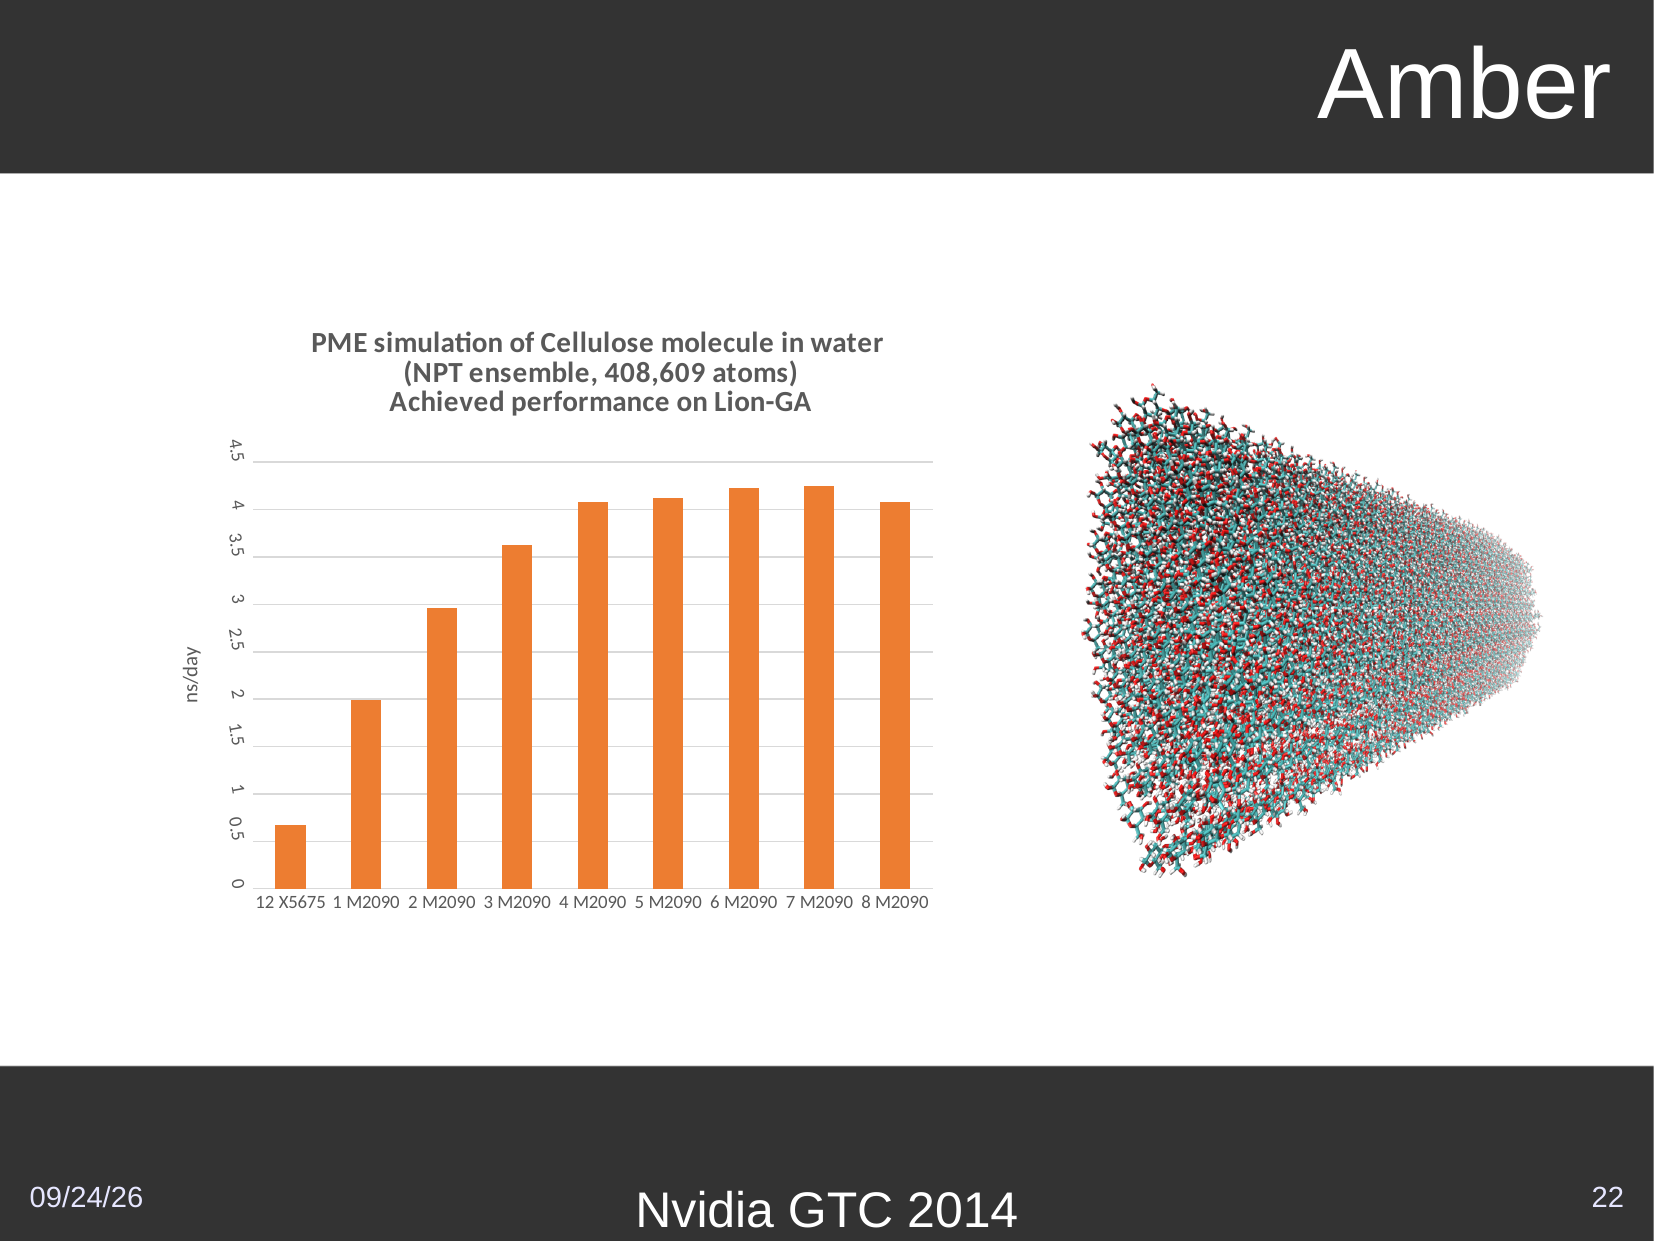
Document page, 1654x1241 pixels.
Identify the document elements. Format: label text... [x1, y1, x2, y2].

subtitle Nvidia GTC 2014 [29, 1182, 1625, 1239]
picture [0, 0, 1654, 1241]
title Amber [124, 25, 1613, 142]
chart [148, 297, 949, 926]
